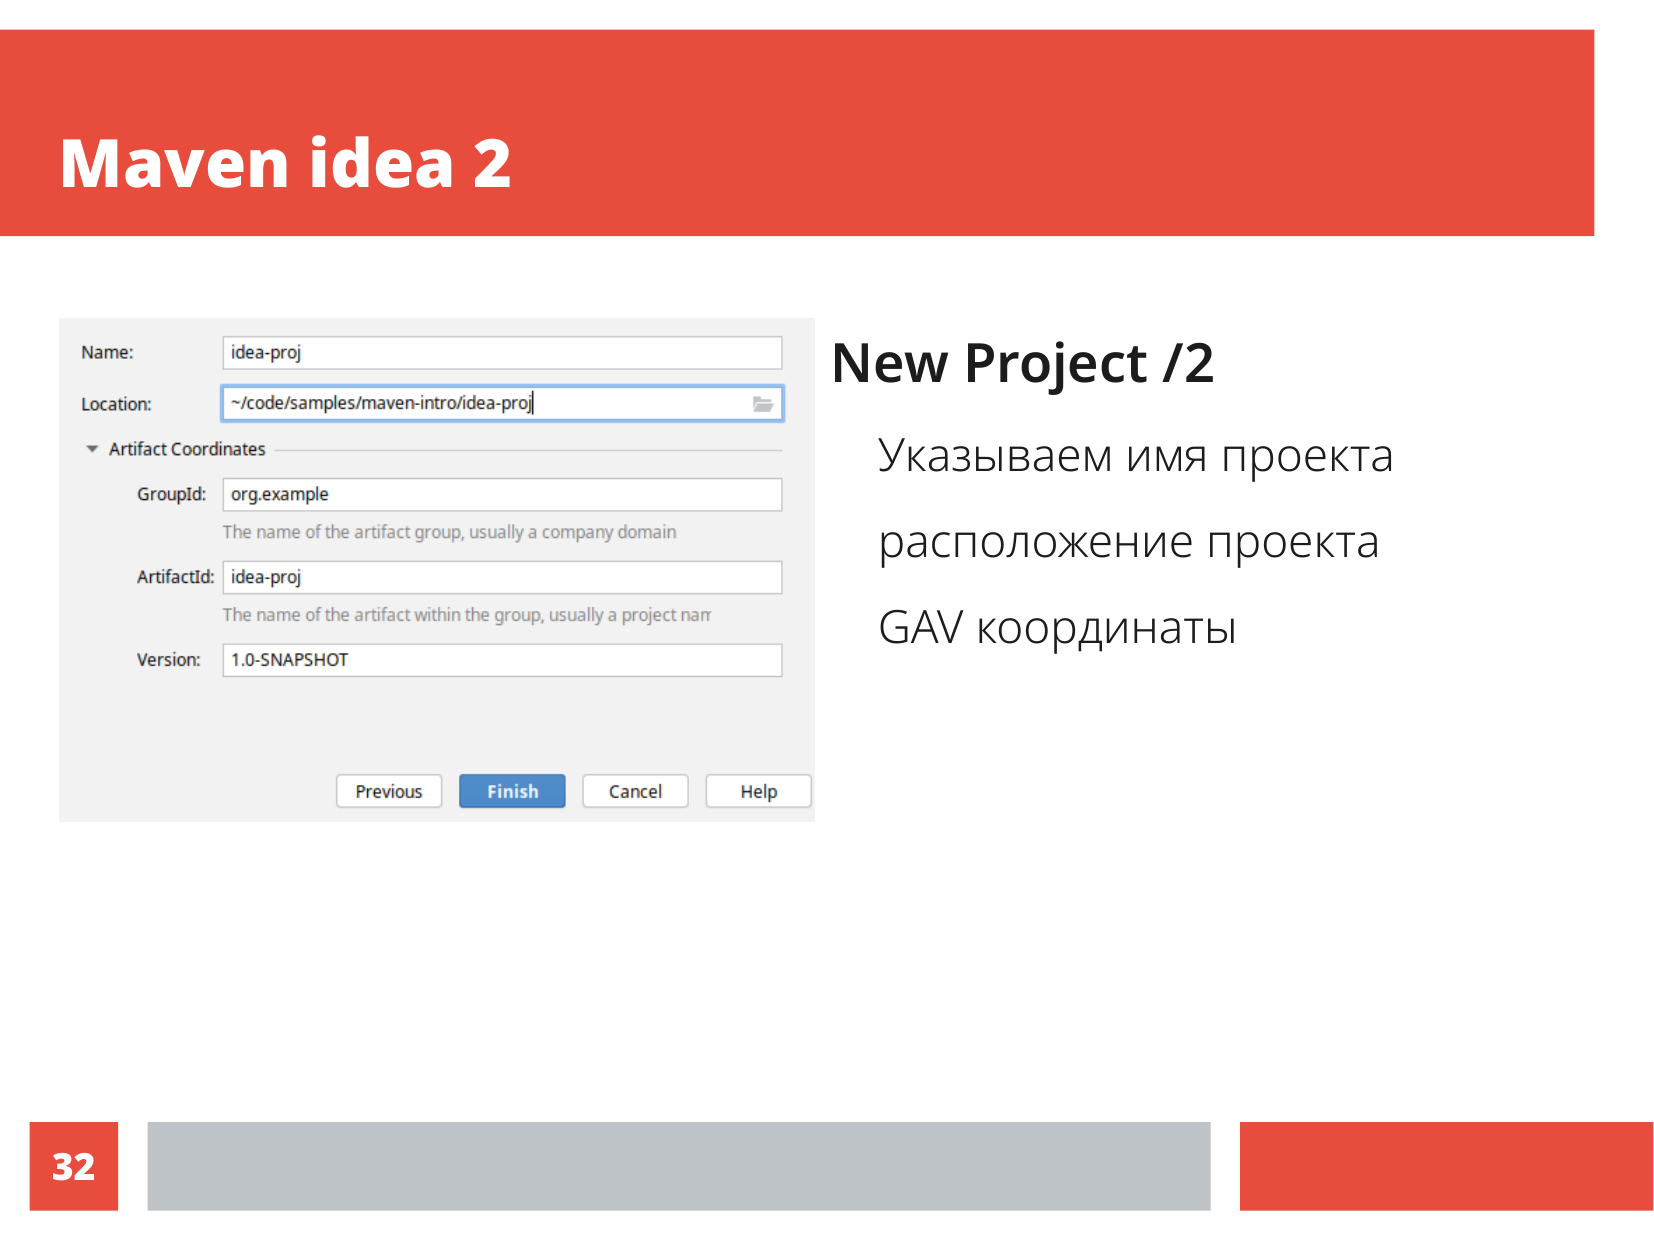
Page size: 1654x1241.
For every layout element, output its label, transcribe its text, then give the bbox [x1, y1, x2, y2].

title Maven idea 2 [59, 59, 1595, 207]
picture [59, 318, 815, 822]
list New Project /2 Указываем имя проекта расположение проекта GAV координаты [830, 324, 1566, 1093]
